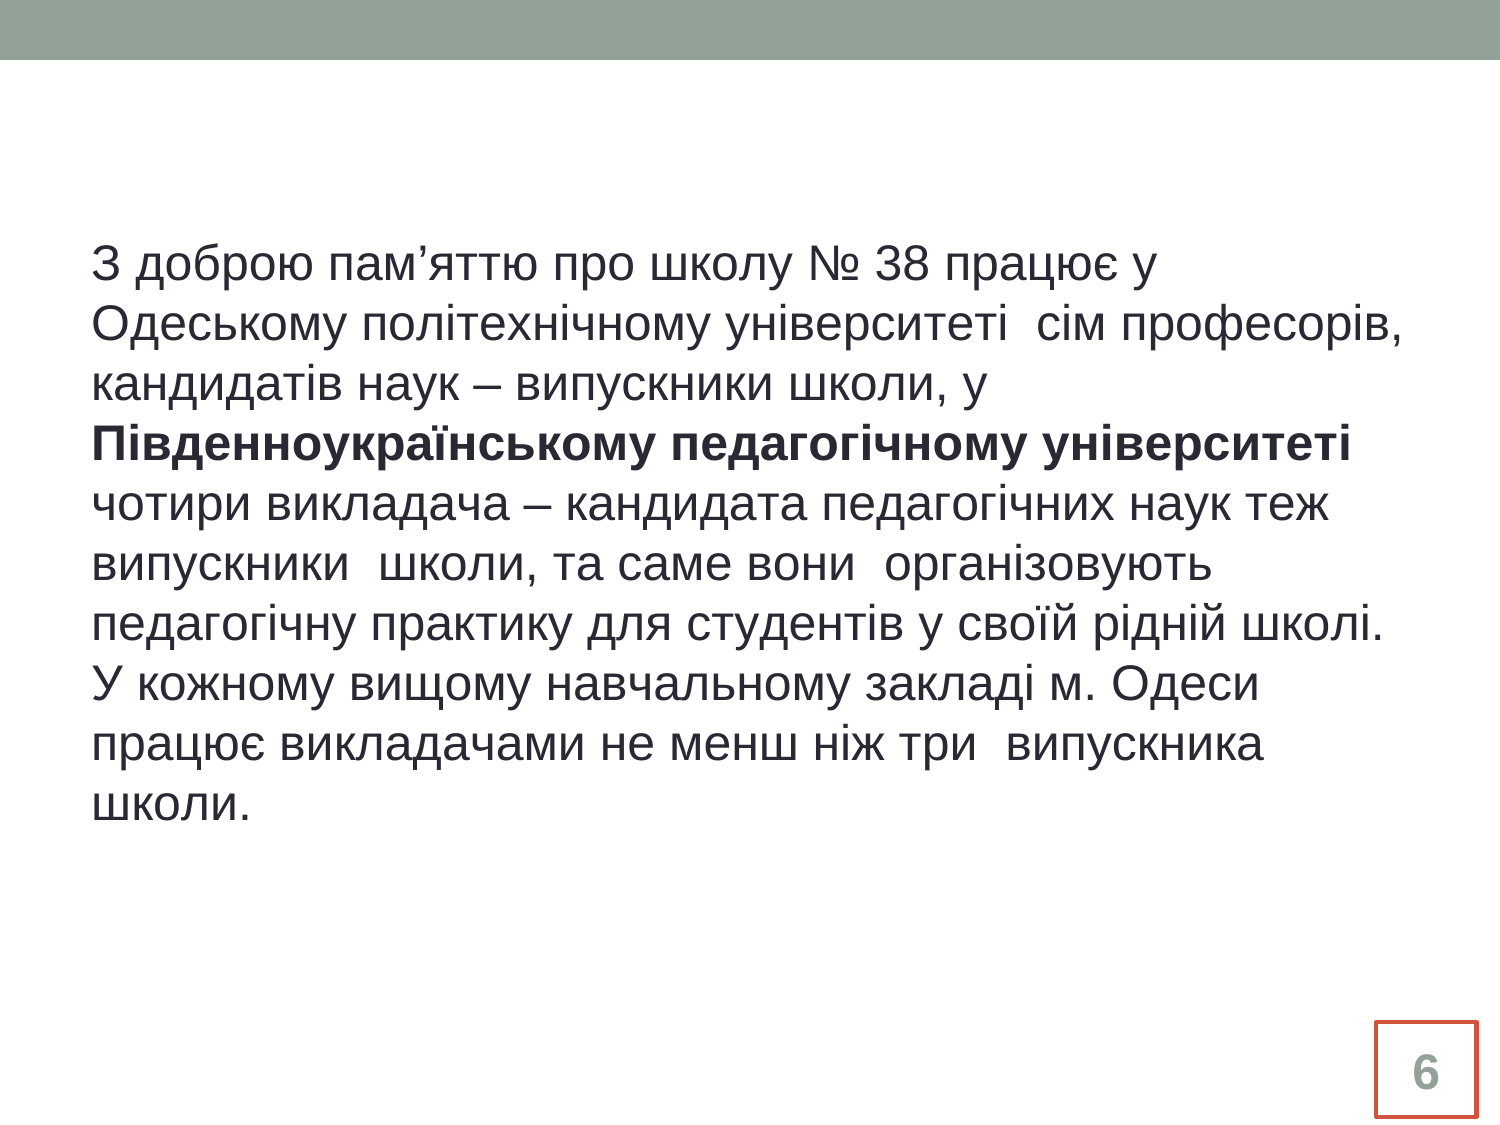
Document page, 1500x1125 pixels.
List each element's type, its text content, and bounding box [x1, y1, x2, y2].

list З доброю пам’яттю про школу № 38 працює у Одеському політехнічному університеті сім професорів, кандидатів наук – випускники школи, у Південноукраїнському педагогічному університеті чотири викладача – кандидата педагогічних наук теж випускники школи, та саме вони організовують педагогічну практику для студентів у своїй рідній школі. У кожному вищому навчальному закладі м. Одеси працює викладачами не менш ніж три випускника школи. [76, 223, 1427, 1125]
text_box 6 [1376, 1022, 1476, 1117]
